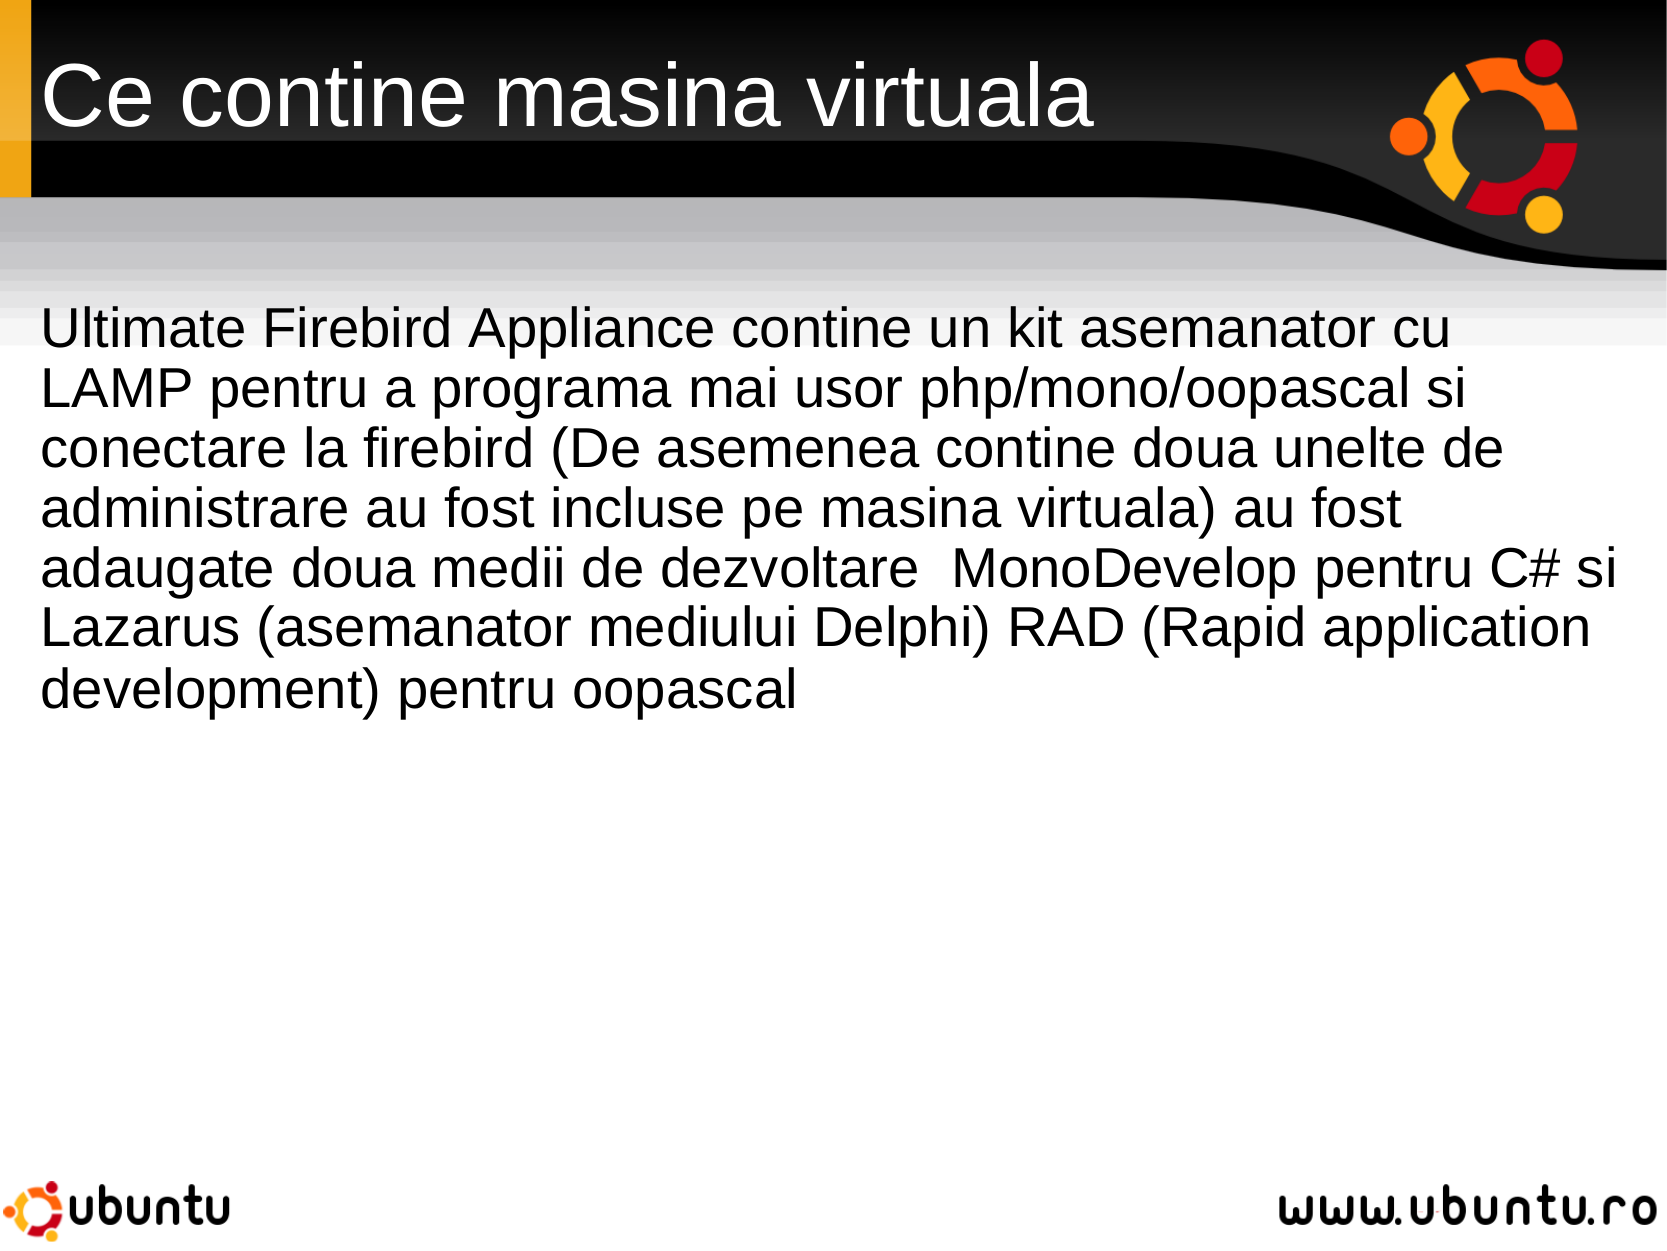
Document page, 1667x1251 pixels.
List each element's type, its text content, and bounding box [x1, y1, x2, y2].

picture [0, 0, 1667, 1251]
title Ce contine masina virtuala [40, 50, 1627, 201]
list Ultimate Firebird Appliance contine un kit asemanator cu LAMP pentru a programa mai usor php/mono/oopascal si conectare la firebird (De asemenea contine doua unelte de administrare au fost incluse pe masina virtuala) au fost adaugate doua medii de dezvoltare MonoDevelop pentru C# si Lazarus (asemanator mediului Delphi) RAD (Rapid application development)‏ pentru oopascal [40, 300, 1627, 1201]
